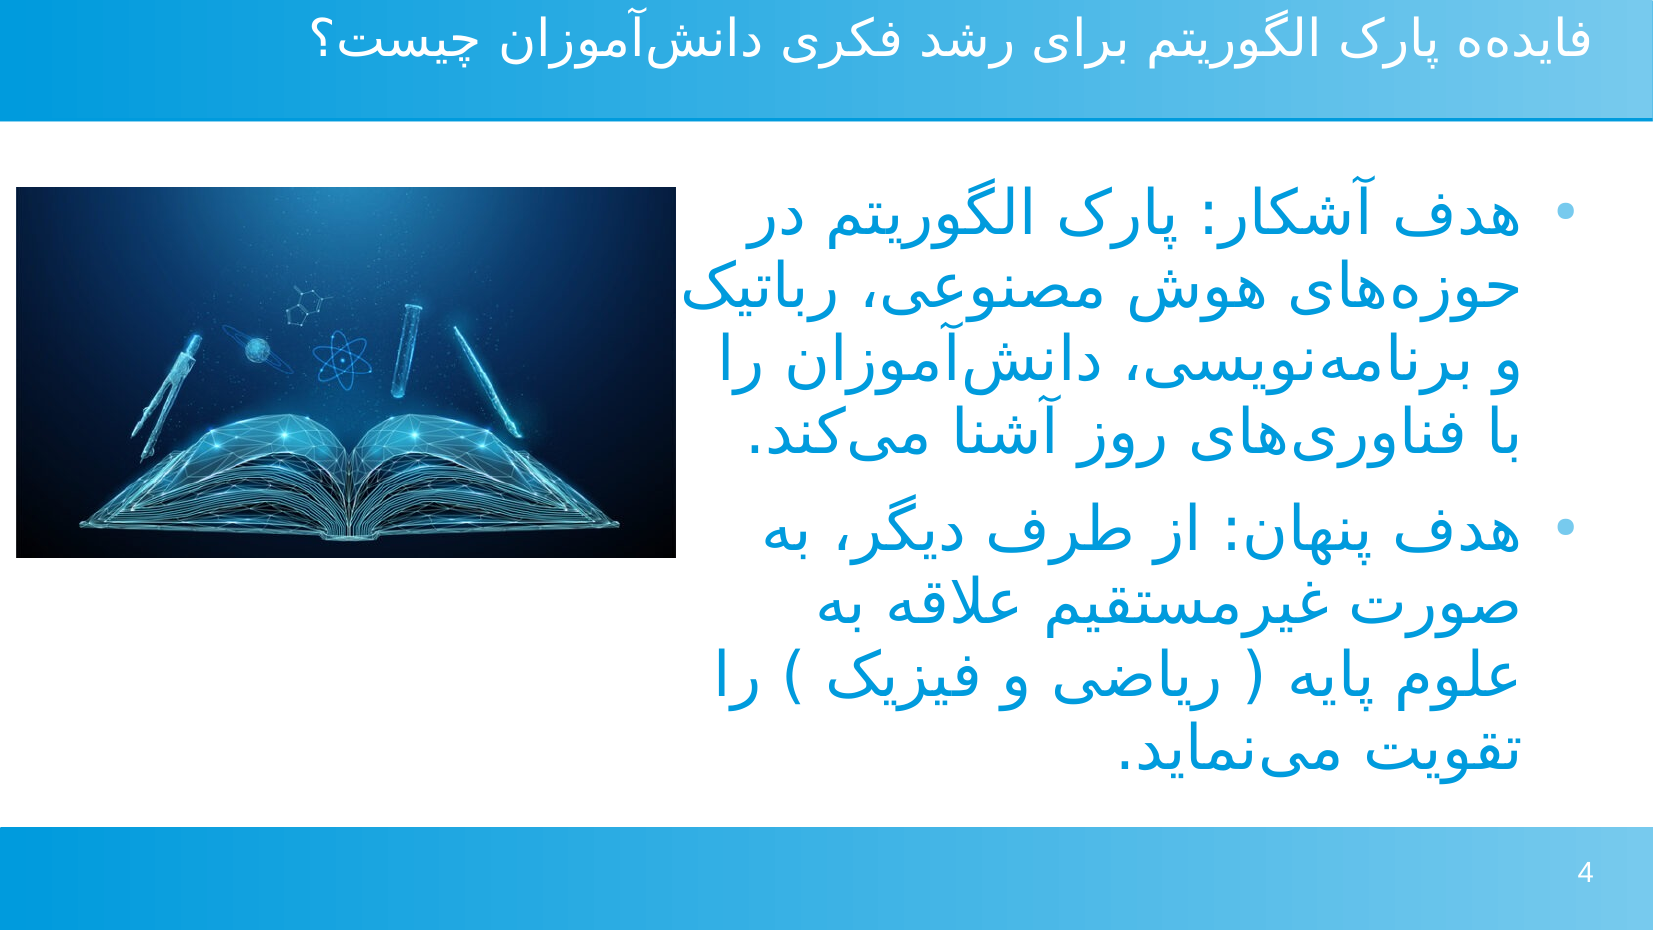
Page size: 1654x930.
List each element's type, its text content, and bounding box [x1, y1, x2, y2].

picture [16, 187, 676, 558]
list هدف آشکار: پارک الگوریتم در حوزه‌های هوش مصنوعی، رباتیک و برنامه‌نویسی، دانش‌آموزان را با فناوری‌های روز آشنا می‌کند. هدف پنهان: از طرف دیگر، به صورت غیرمستقیم علاقه به علوم پایه ( ریاضی و فیزیک ) را تقویت می‌نماید. [675, 177, 1595, 768]
title فایده‌ه پارک الگوریتم برای رشد فکری دانش‌آموزان چیست؟ [58, 0, 1594, 144]
